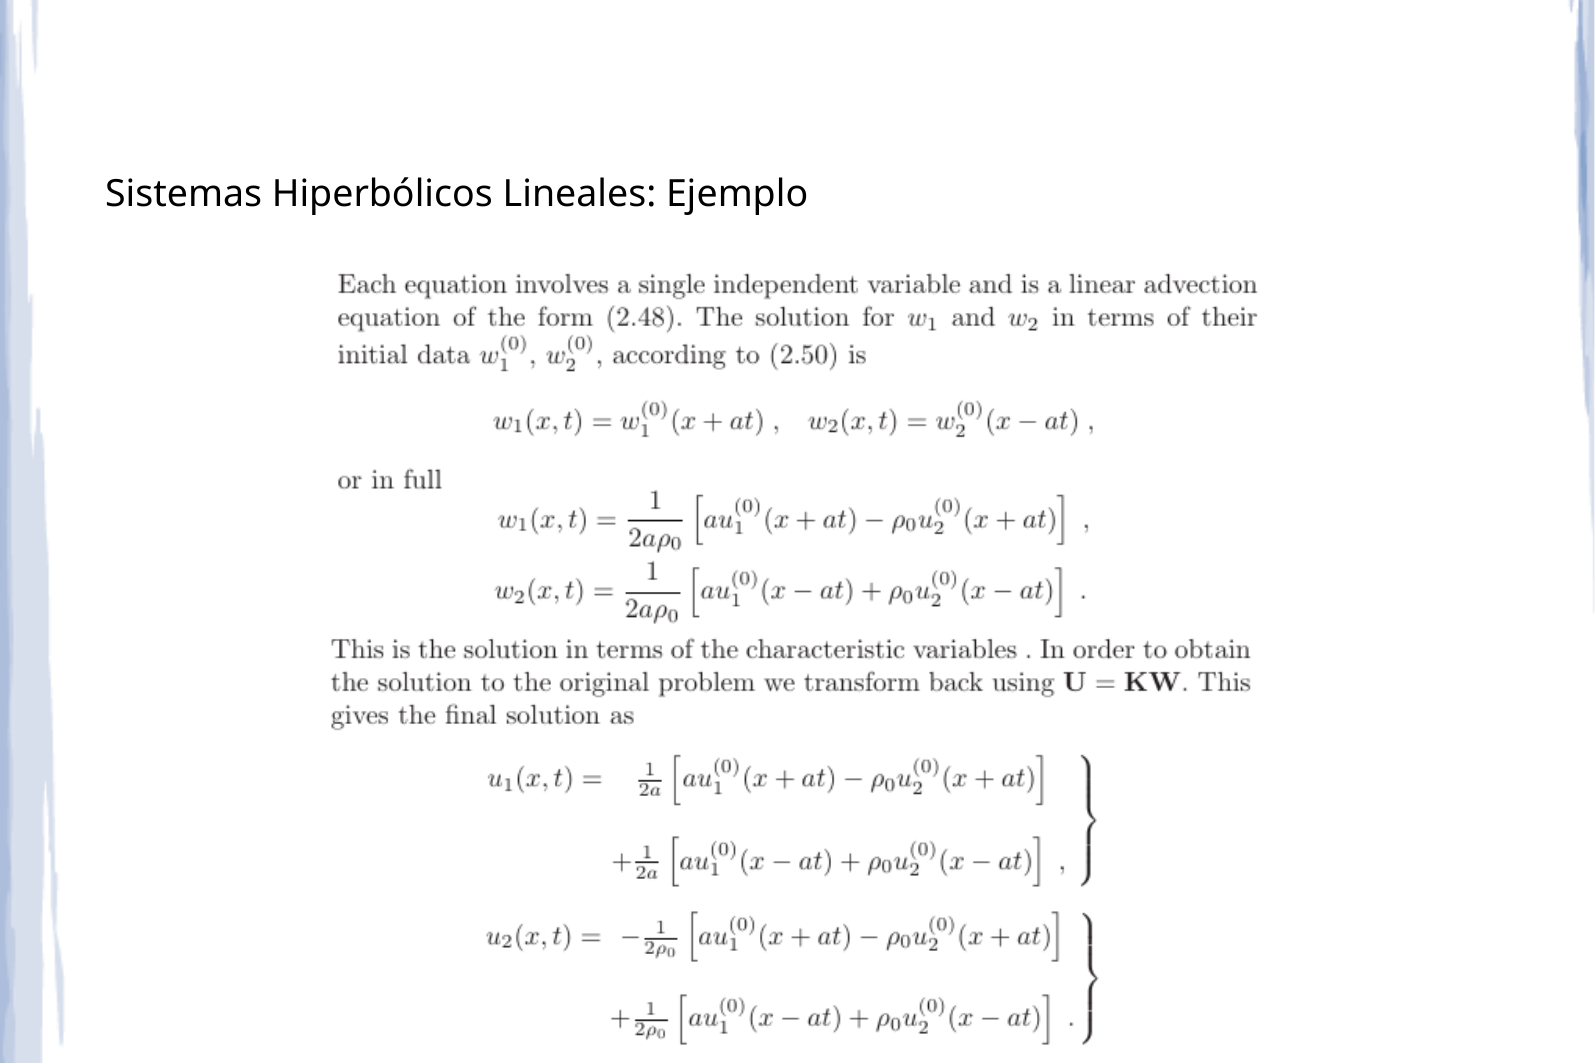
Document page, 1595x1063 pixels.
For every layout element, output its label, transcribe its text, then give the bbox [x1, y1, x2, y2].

picture [0, 0, 1595, 1063]
list Sistemas Hiperbólicos Lineales: Ejemplo [105, 166, 1506, 237]
